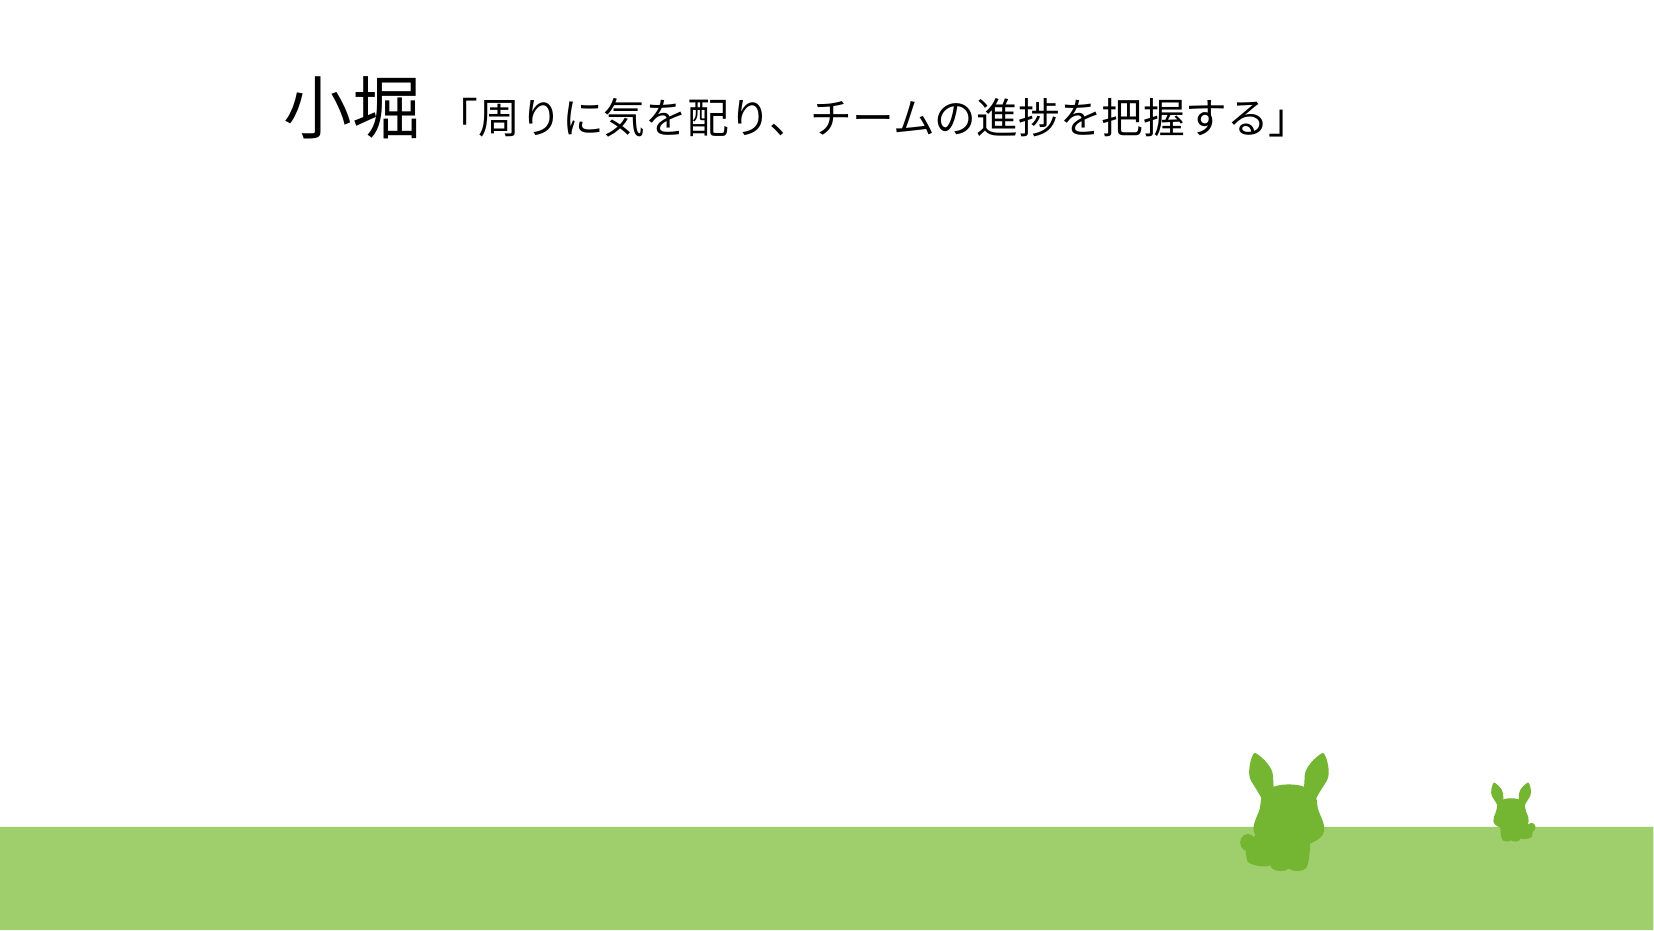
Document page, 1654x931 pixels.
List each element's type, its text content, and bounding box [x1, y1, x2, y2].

title 小堀 「周りに気を配り、チームの進捗を把握する」 [59, 29, 1536, 178]
